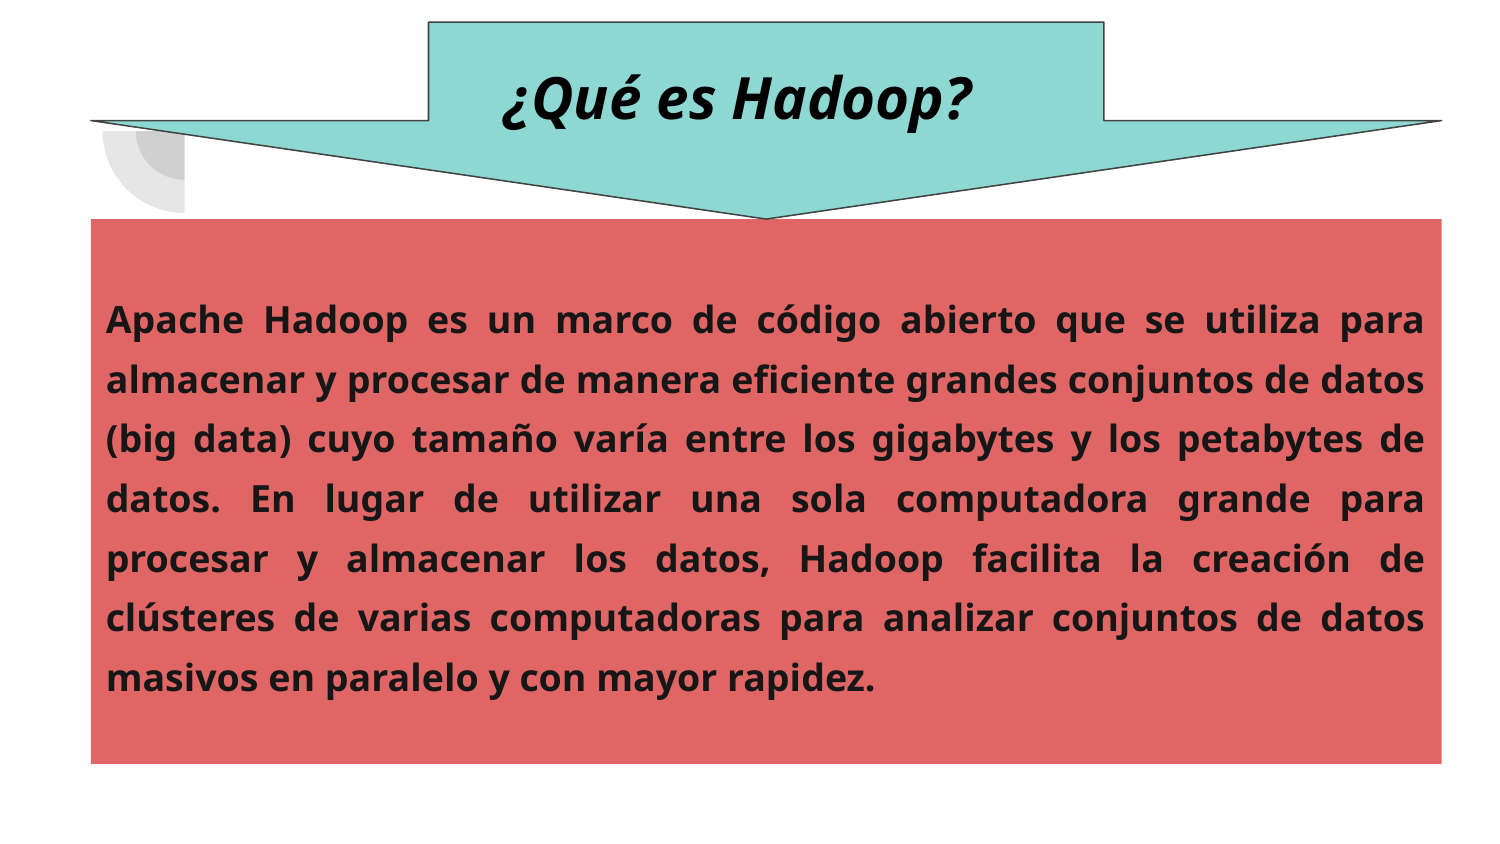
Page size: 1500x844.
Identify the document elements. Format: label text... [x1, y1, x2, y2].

list Apache Hadoop es un marco de código abierto que se utiliza para almacenar y procesar de manera eficiente grandes conjuntos de datos (big data) cuyo tamaño varía entre los gigabytes y los petabytes de datos. En lugar de utilizar una sola computadora grande para procesar y almacenar los datos, Hadoop facilita la creación de clústeres de varias computadoras para analizar conjuntos de datos masivos en paralelo y con mayor rapidez. [90, 219, 1442, 764]
text_box ¿Qué es Hadoop? [90, 22, 1442, 220]
